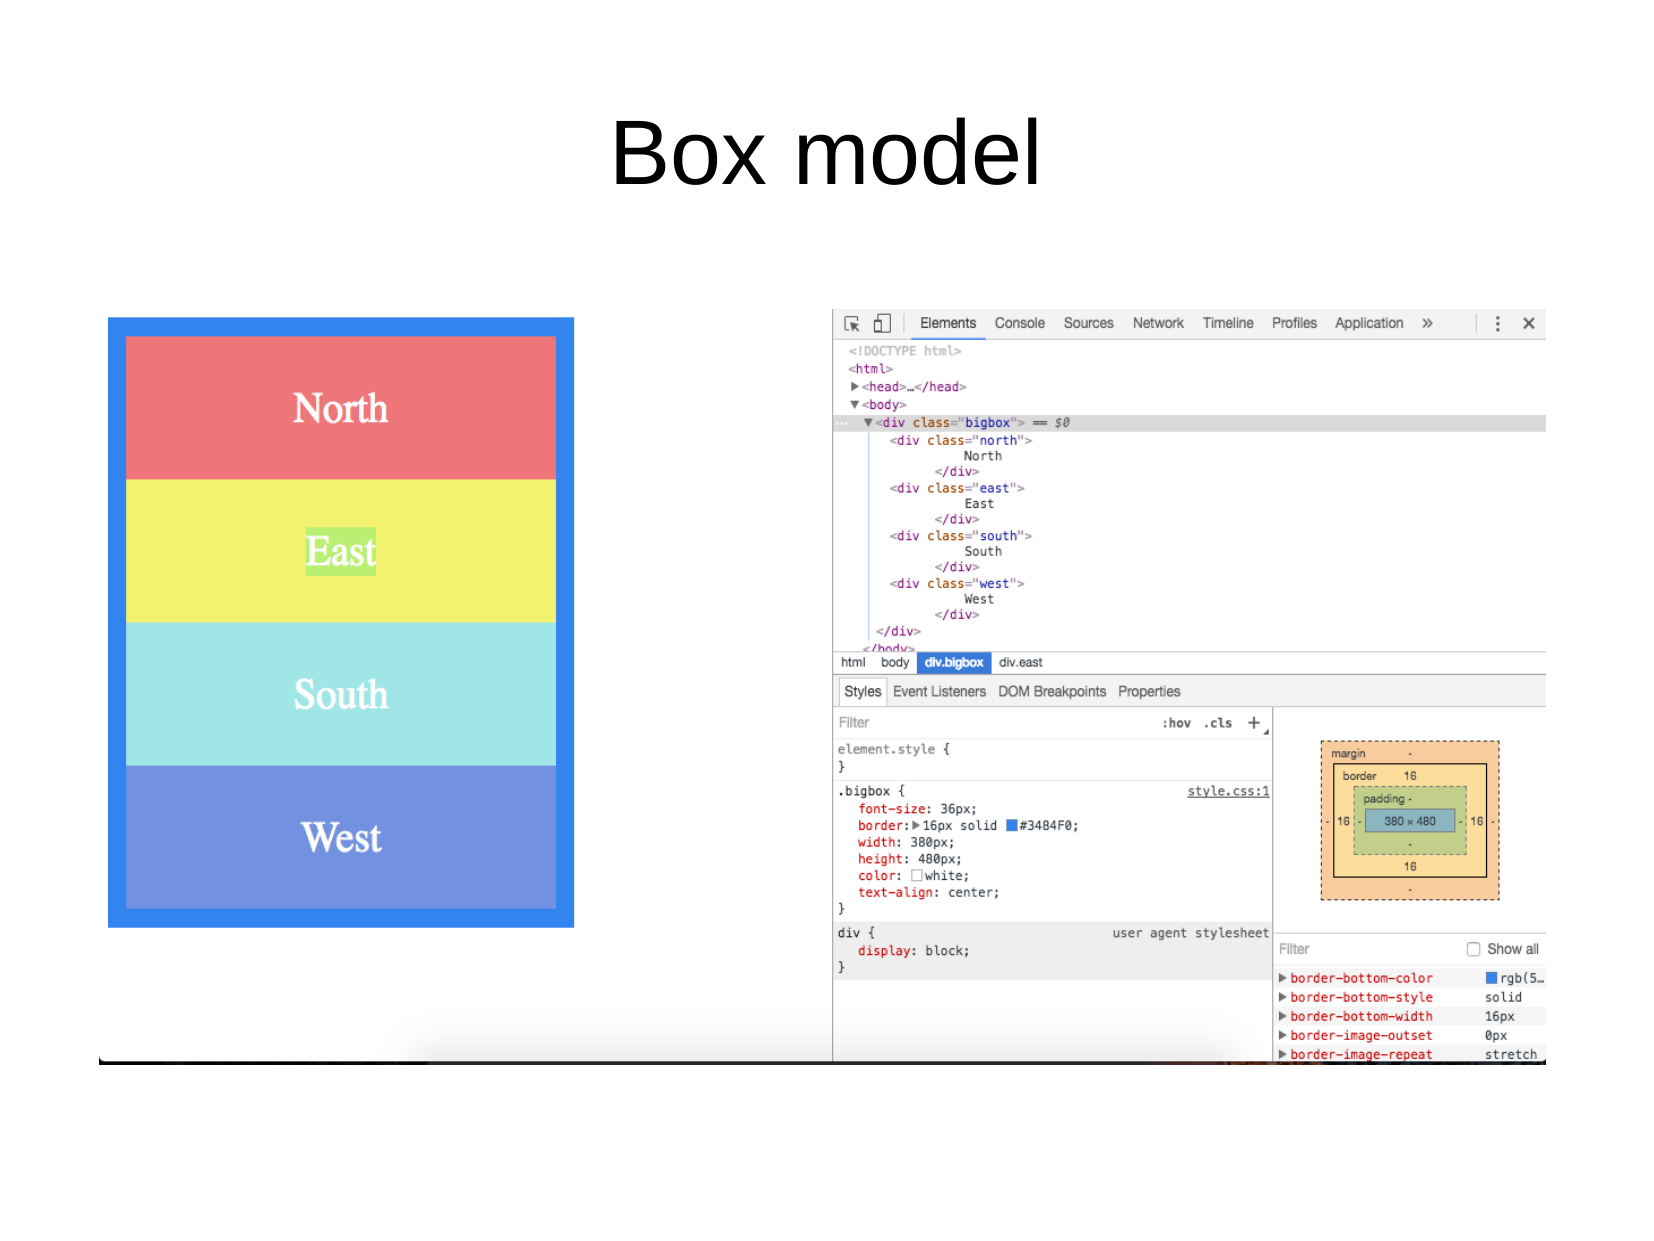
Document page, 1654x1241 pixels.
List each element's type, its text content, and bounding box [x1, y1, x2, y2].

title Box model [82, 49, 1571, 257]
picture [99, 309, 1546, 1066]
